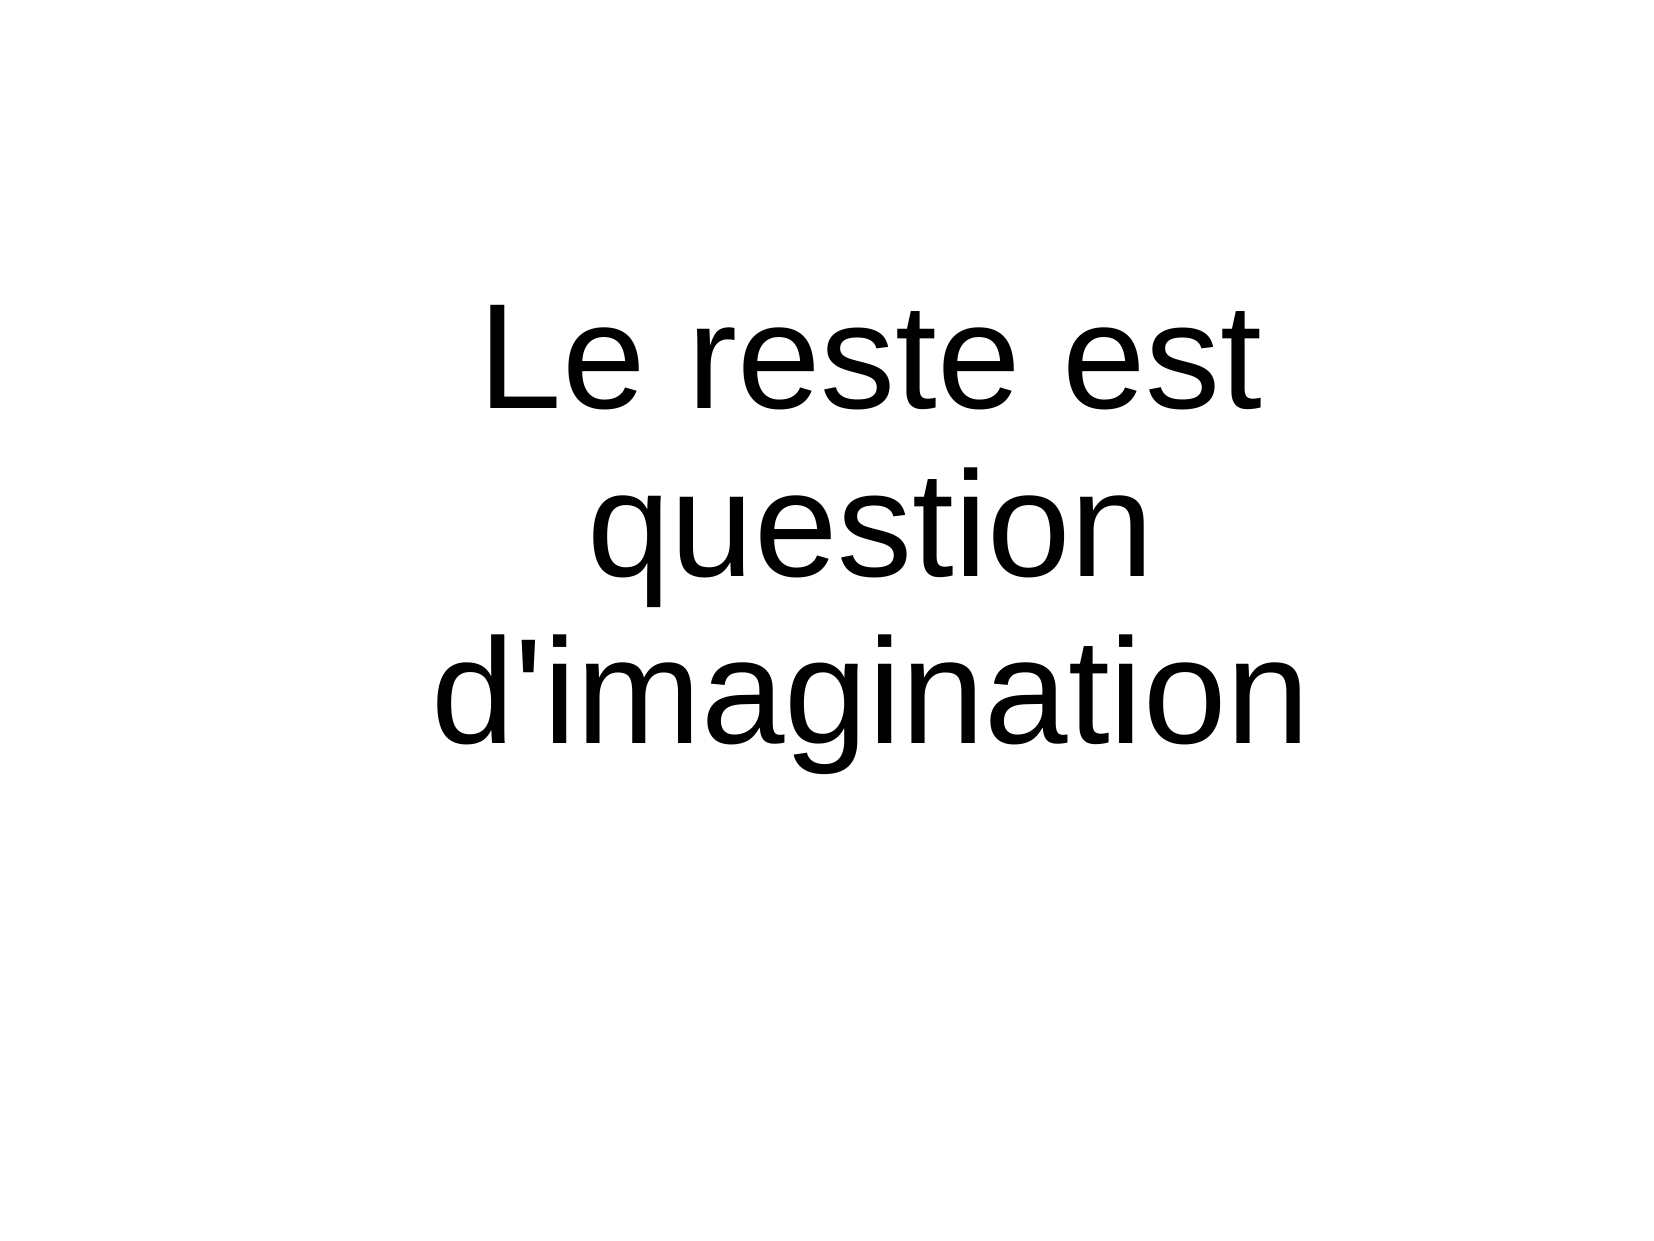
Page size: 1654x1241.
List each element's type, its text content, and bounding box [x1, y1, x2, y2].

text_box Le reste est question d'imagination [413, 265, 1329, 784]
